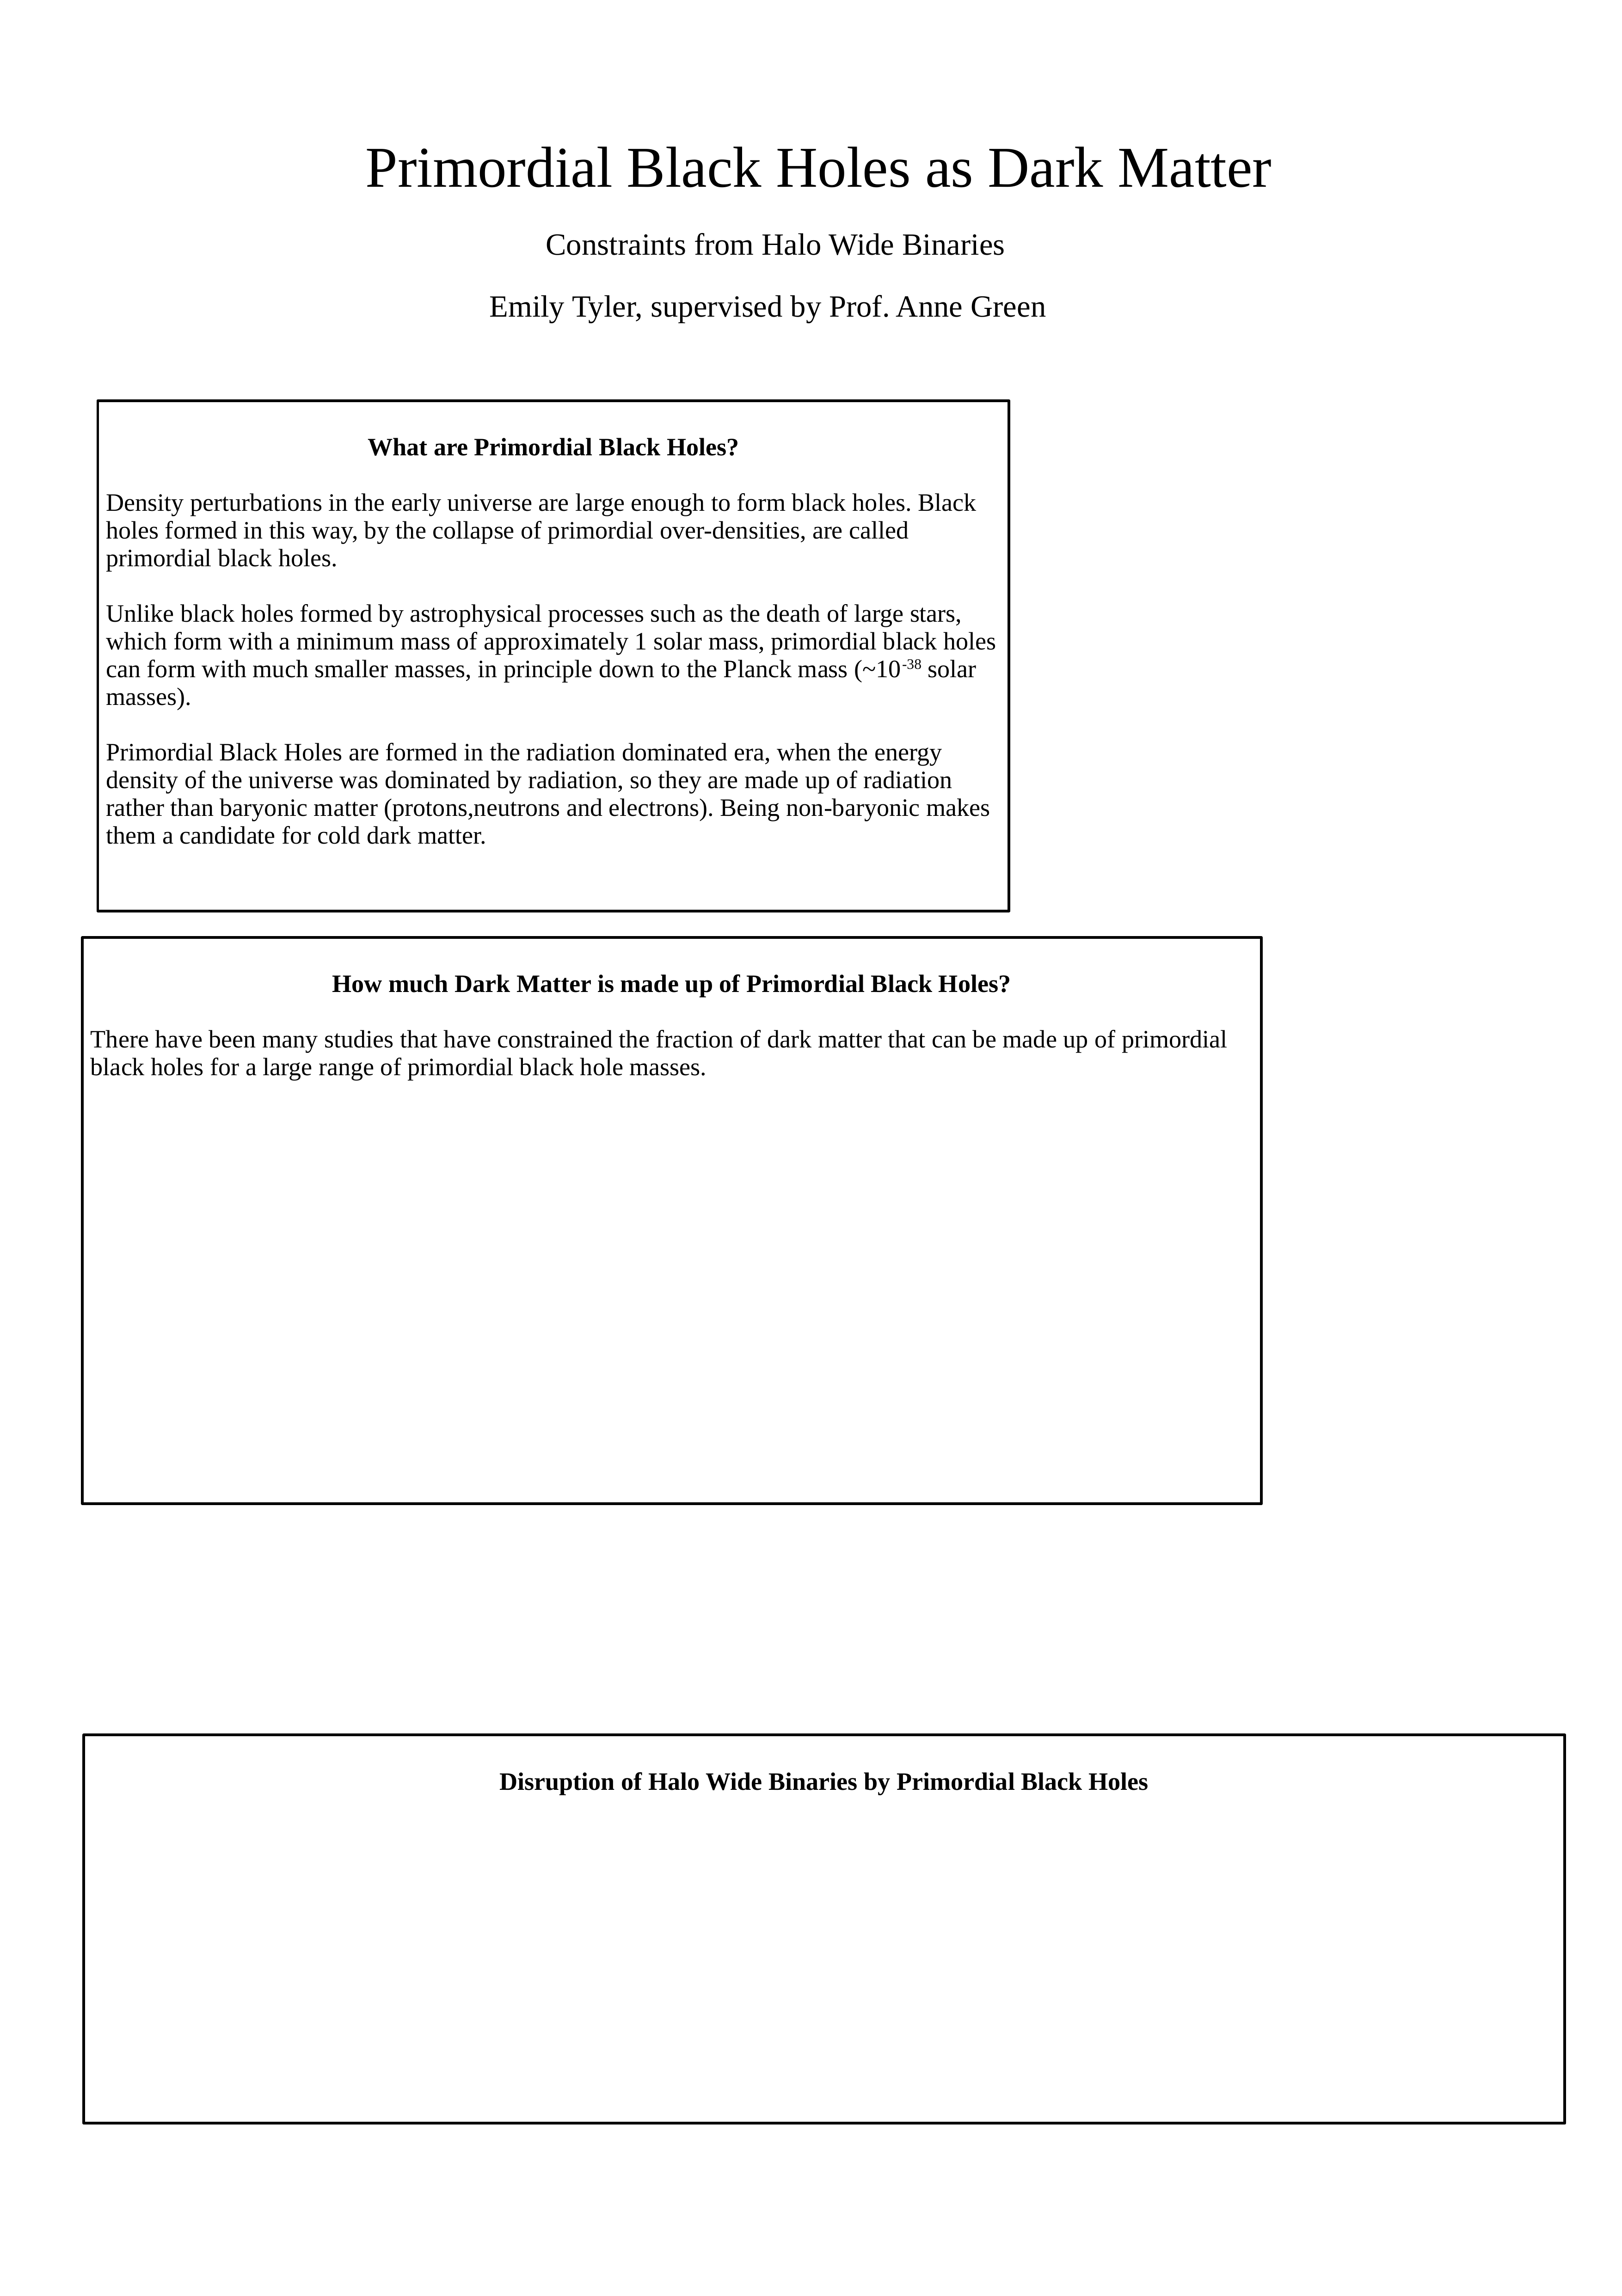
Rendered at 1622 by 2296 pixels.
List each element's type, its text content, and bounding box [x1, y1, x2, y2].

text_box Constraints from Halo Wide Binaries [539, 224, 1011, 265]
text_box Emily Tyler, supervised by Prof. Anne Green [482, 286, 1051, 327]
text_box How much Dark Matter is made up of Primordial Black Holes? There have been many studies that have constrained the fraction of dark matter that can be made up of primordial black holes for a large range of primordial black hole masses. [82, 937, 1262, 1504]
text_box Primordial Black Holes as Dark Matter [295, 132, 1344, 269]
text_box What are Primordial Black Holes? Density perturbations in the early universe are large enough to form black holes. Black holes formed in this way, by the collapse of primordial over-densities, are called primordial black holes. Unlike black holes formed by astrophysical processes such as the death of large stars, which form with a minimum mass of approximately 1 solar mass, primordial black holes can form with much smaller masses, in principle down to the Planck mass (~10-38 solar masses). Primordial Black Holes are formed in the radiation dominated era, when the energy density of the universe was dominated by radiation, so they are made up of radiation rather than baryonic matter (protons,neutrons and electrons). Being non-baryonic makes them a candidate for cold dark matter. [98, 400, 1009, 911]
text_box Disruption of Halo Wide Binaries by Primordial Black Holes [84, 1735, 1565, 2124]
